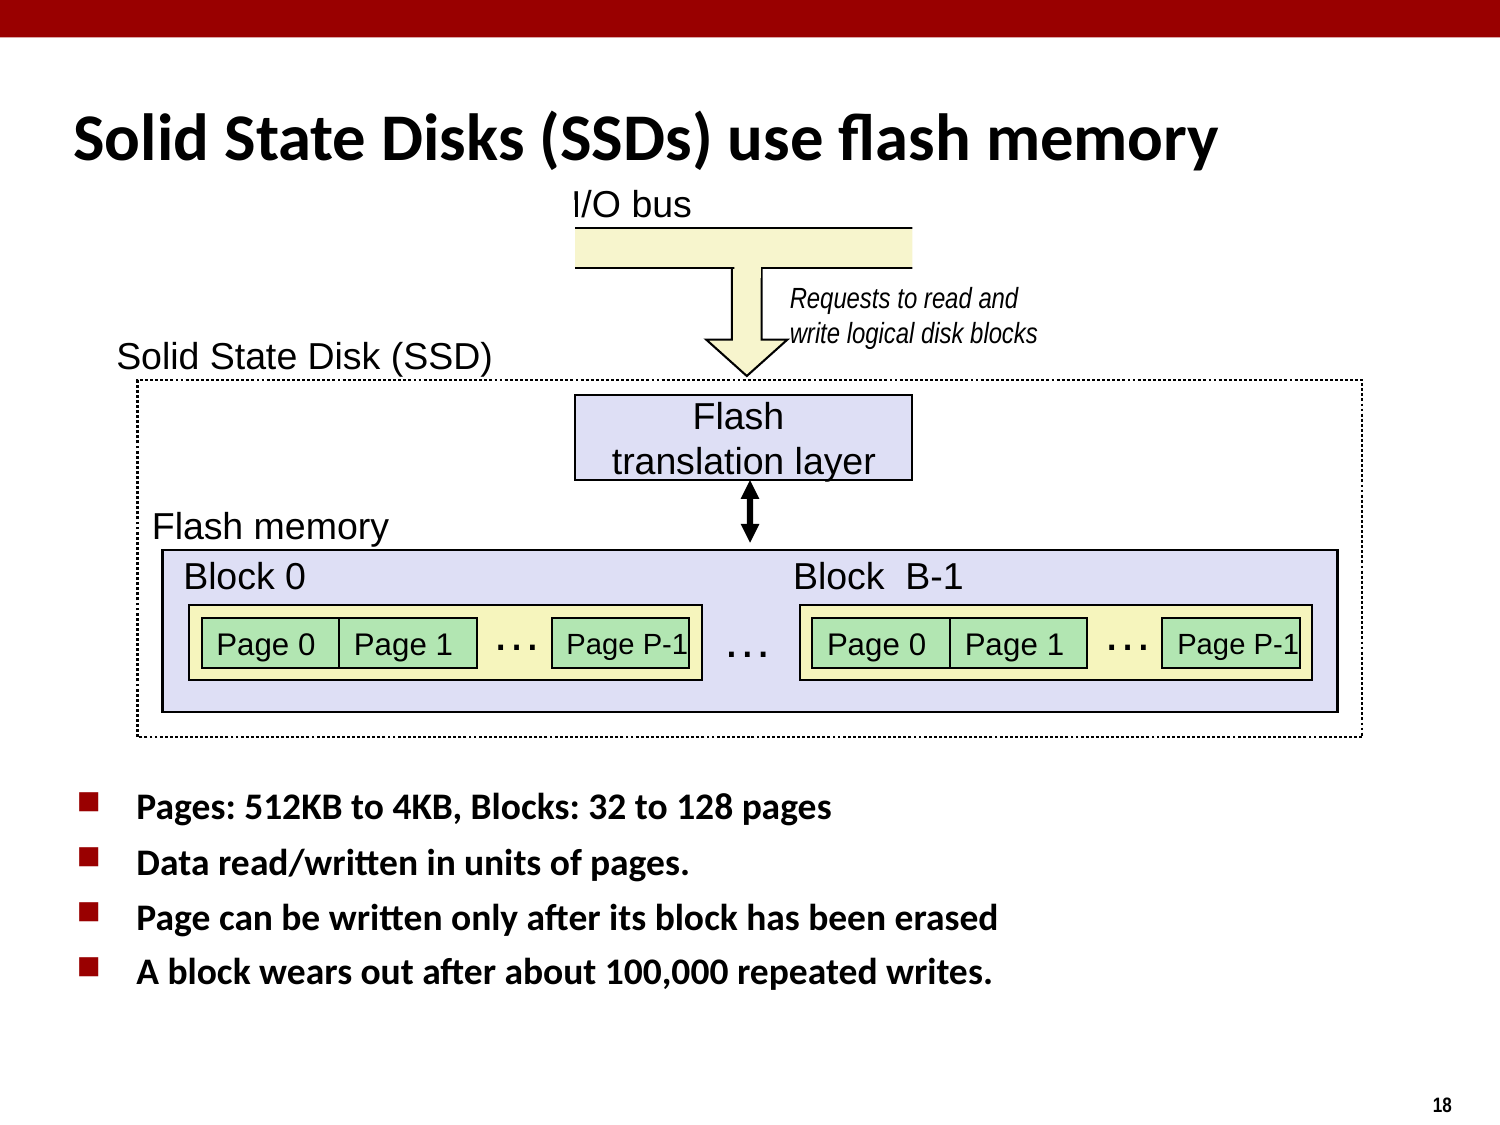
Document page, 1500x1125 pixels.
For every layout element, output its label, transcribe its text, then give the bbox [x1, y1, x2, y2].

title Solid State Disks (SSDs) use flash memory [58, 71, 1304, 197]
text_box Requests to read and write logical disk blocks [774, 271, 1125, 357]
text_box [162, 549, 1338, 713]
text_box Page 0 [812, 617, 949, 668]
list Pages: 512KB to 4KB, Blocks: 32 to 128 pages Data read/written in units of pages. Page can be written only after its block has been erased A block wears out after about 100,000 repeated writes. [65, 774, 1361, 1088]
text_box … [476, 592, 557, 668]
text_box I/O bus [556, 172, 707, 233]
text_box Block B-1 [778, 544, 979, 605]
text_box … [1087, 592, 1168, 668]
text_box Page P-1 [557, 617, 690, 668]
text_box [499, 192, 988, 377]
text_box Page P-1 [1168, 617, 1300, 668]
text_box … [707, 599, 788, 675]
text_box Flash translation layer [575, 394, 913, 481]
text_box Solid State Disk (SSD) [101, 324, 508, 385]
text_box Block 0 [168, 555, 321, 605]
text_box Flash memory [137, 494, 404, 555]
text_box Page 1 [339, 617, 476, 668]
text_box Page 1 [949, 617, 1087, 668]
text_box Page 0 [201, 617, 339, 668]
